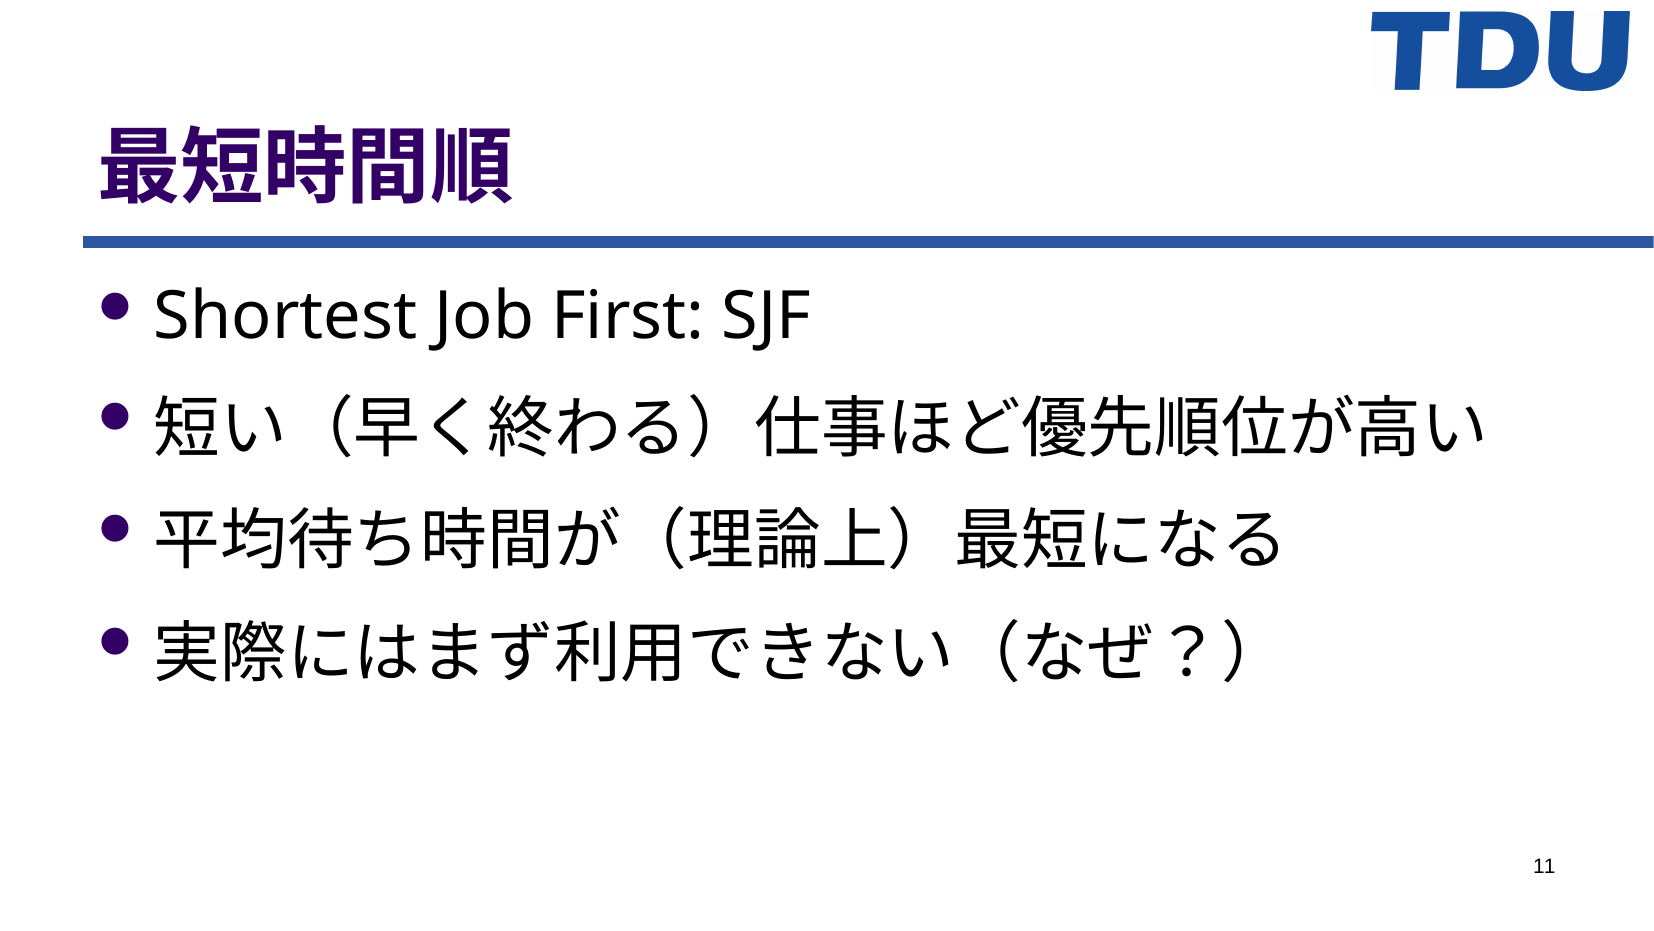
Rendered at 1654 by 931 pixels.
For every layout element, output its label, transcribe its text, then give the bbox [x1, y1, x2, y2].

picture [1371, 11, 1630, 91]
title 最短時間順 [82, 51, 1571, 228]
list Shortest Job First: SJF 短い（早く終わる）仕事ほど優先順位が高い 平均待ち時間が（理論上）最短になる 実際にはまず利用できない（なぜ？） [82, 259, 1571, 807]
